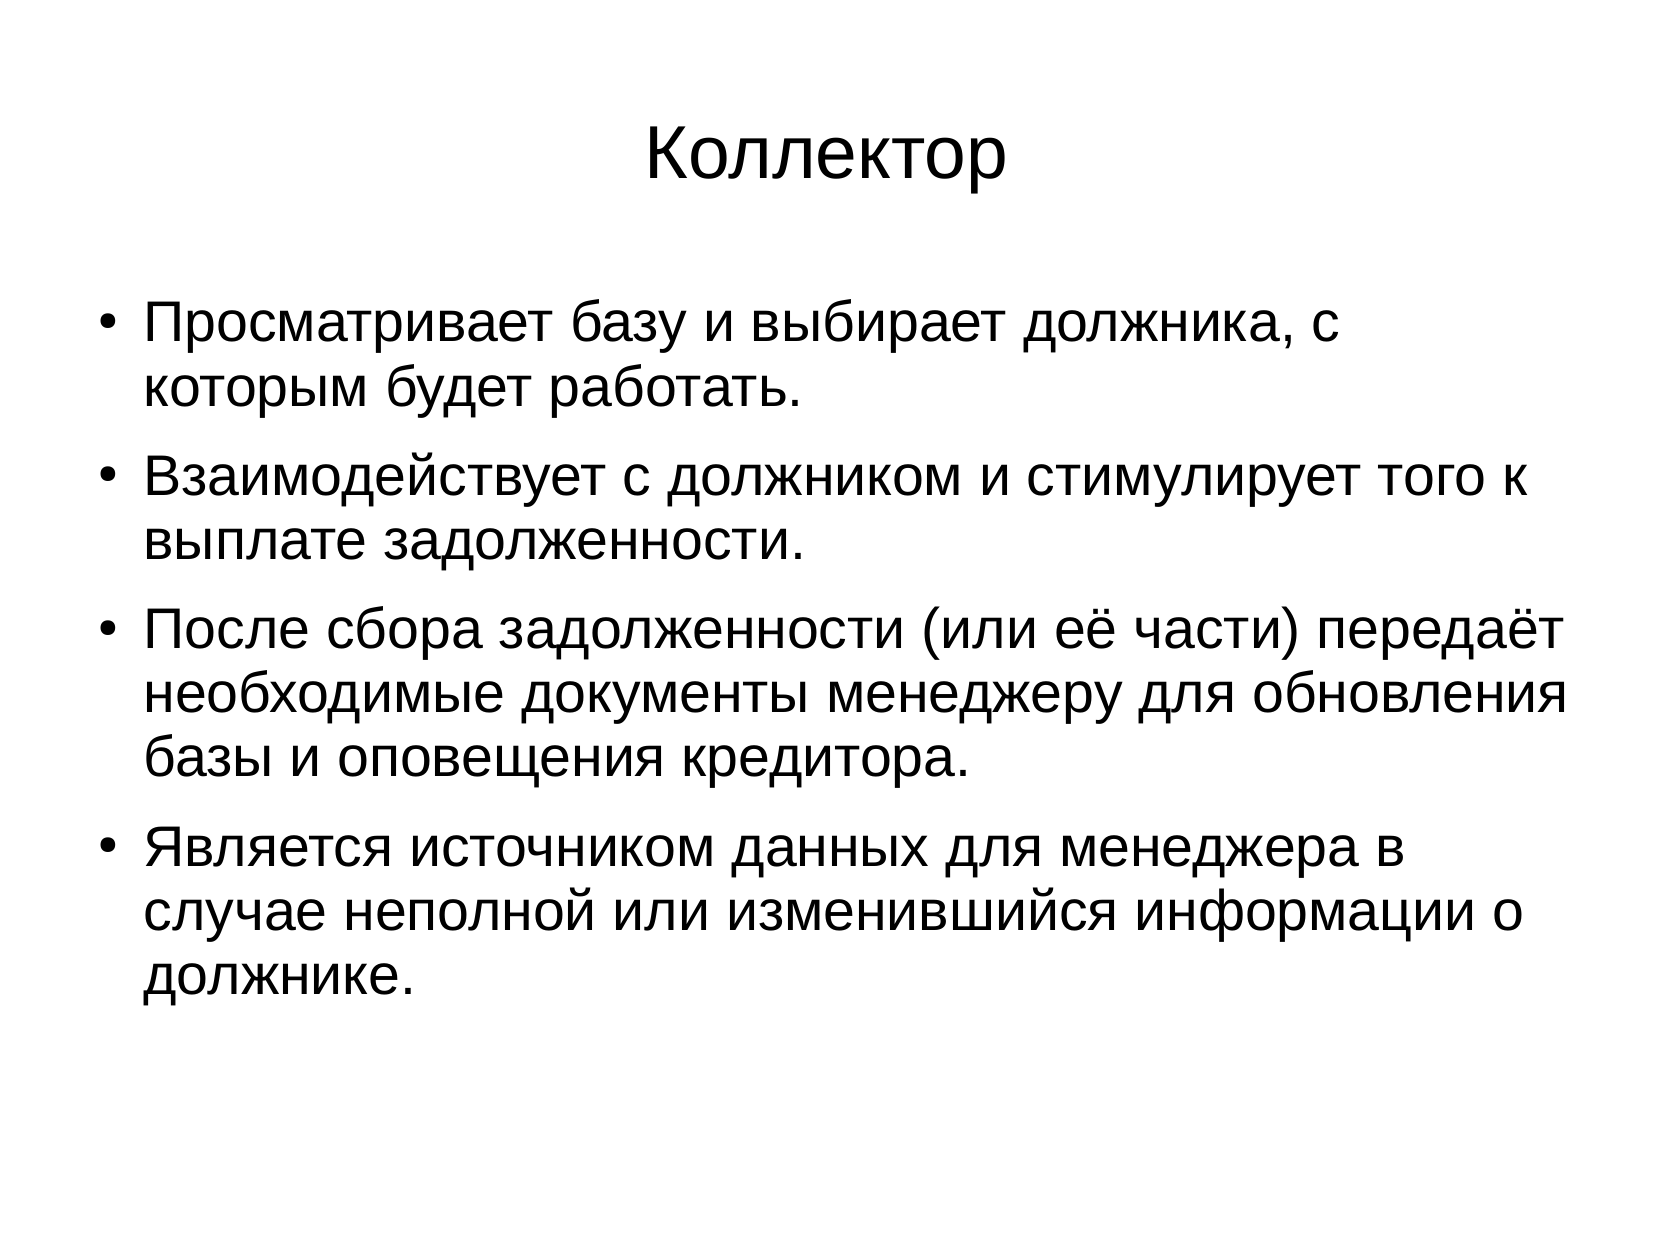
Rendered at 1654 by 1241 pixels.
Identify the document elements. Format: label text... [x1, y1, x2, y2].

title Коллектор [82, 49, 1571, 257]
list Просматривает базу и выбирает должника, с которым будет работать. Взаимодействует с должником и стимулирует того к выплате задолженности. После сбора задолженности (или её части) передаёт необходимые документы менеджеру для обновления базы и оповещения кредитора. Является источником данных для менеджера в случае неполной или изменившийся информации о должнике. [82, 290, 1571, 1010]
